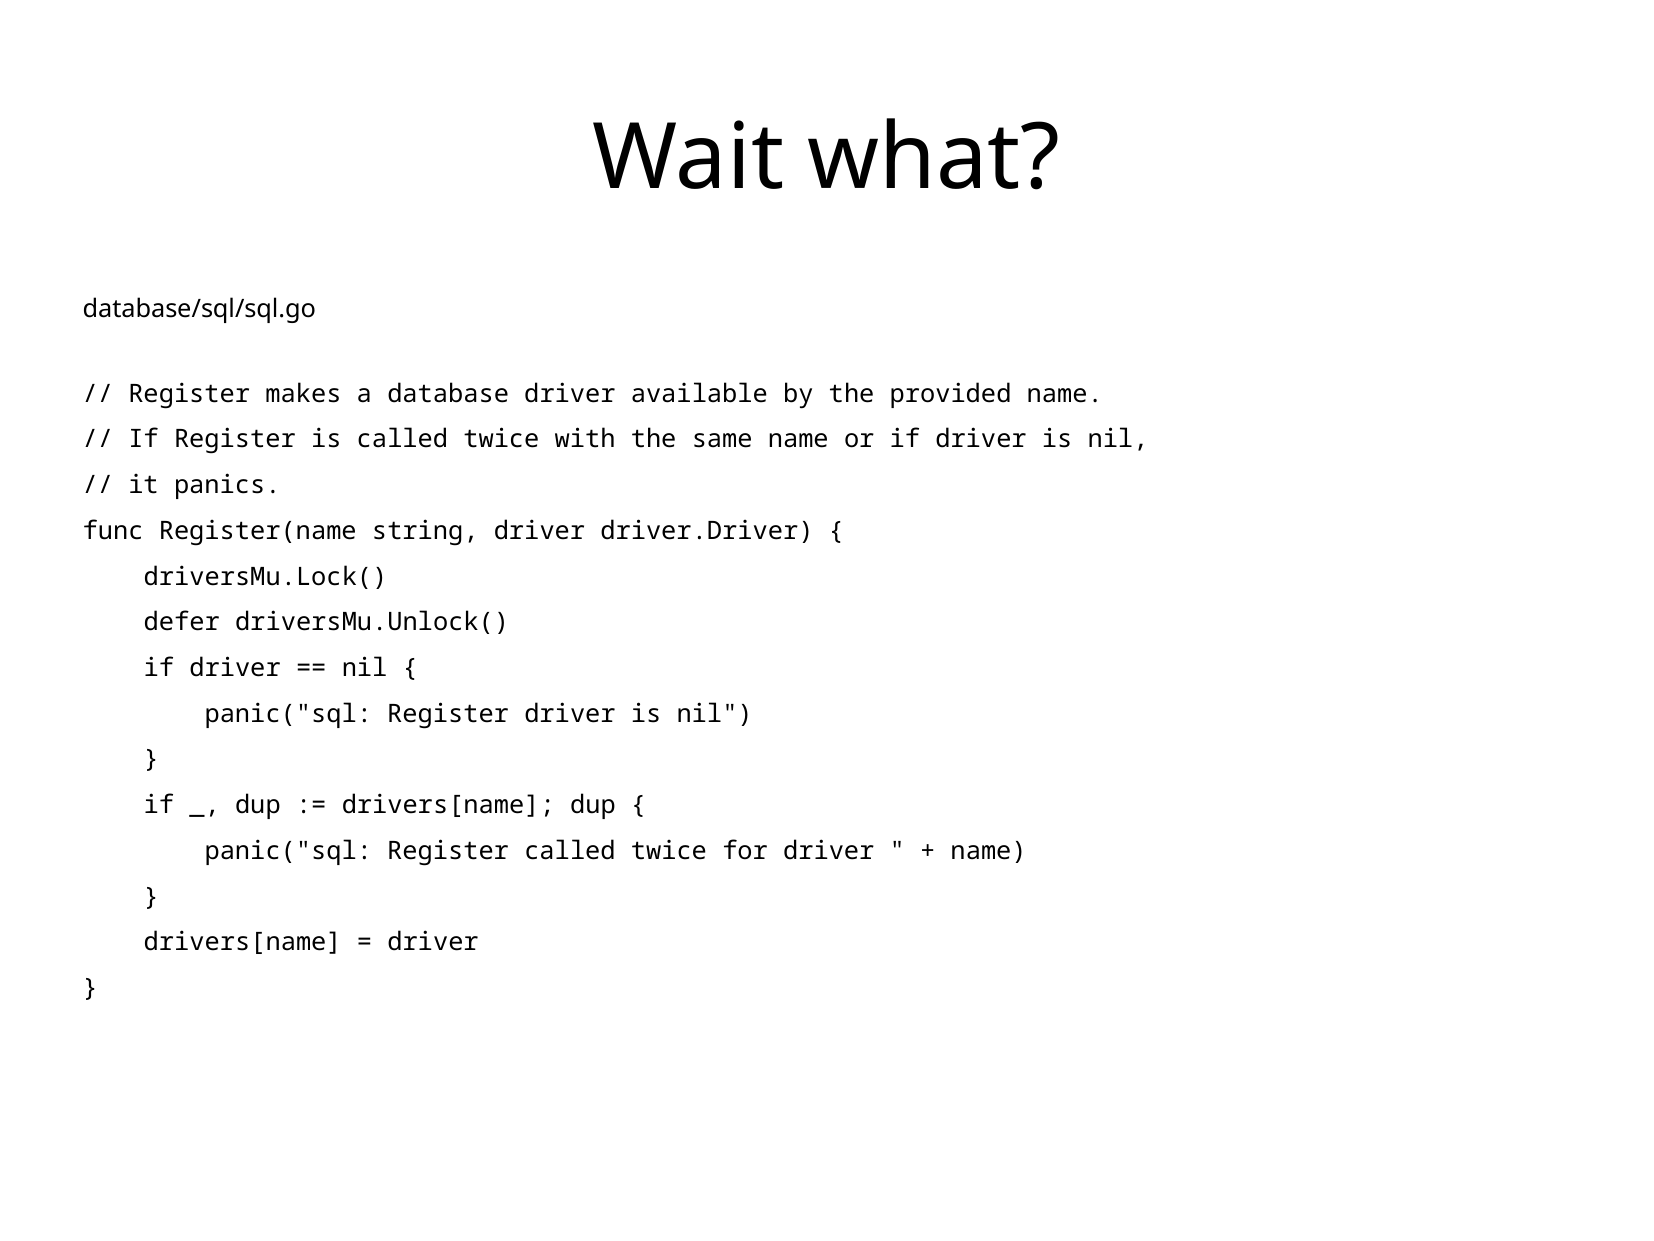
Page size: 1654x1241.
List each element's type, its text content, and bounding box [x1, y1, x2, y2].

list database/sql/sql.go // Register makes a database driver available by the provided name. // If Register is called twice with the same name or if driver is nil, // it panics. func Register(name string, driver driver.Driver) { driversMu.Lock() defer driversMu.Unlock() if driver == nil { panic("sql: Register driver is nil") } if _, dup := drivers[name]; dup { panic("sql: Register called twice for driver " + name) } drivers[name] = driver } [82, 290, 1571, 1010]
title Wait what? [82, 49, 1571, 257]
